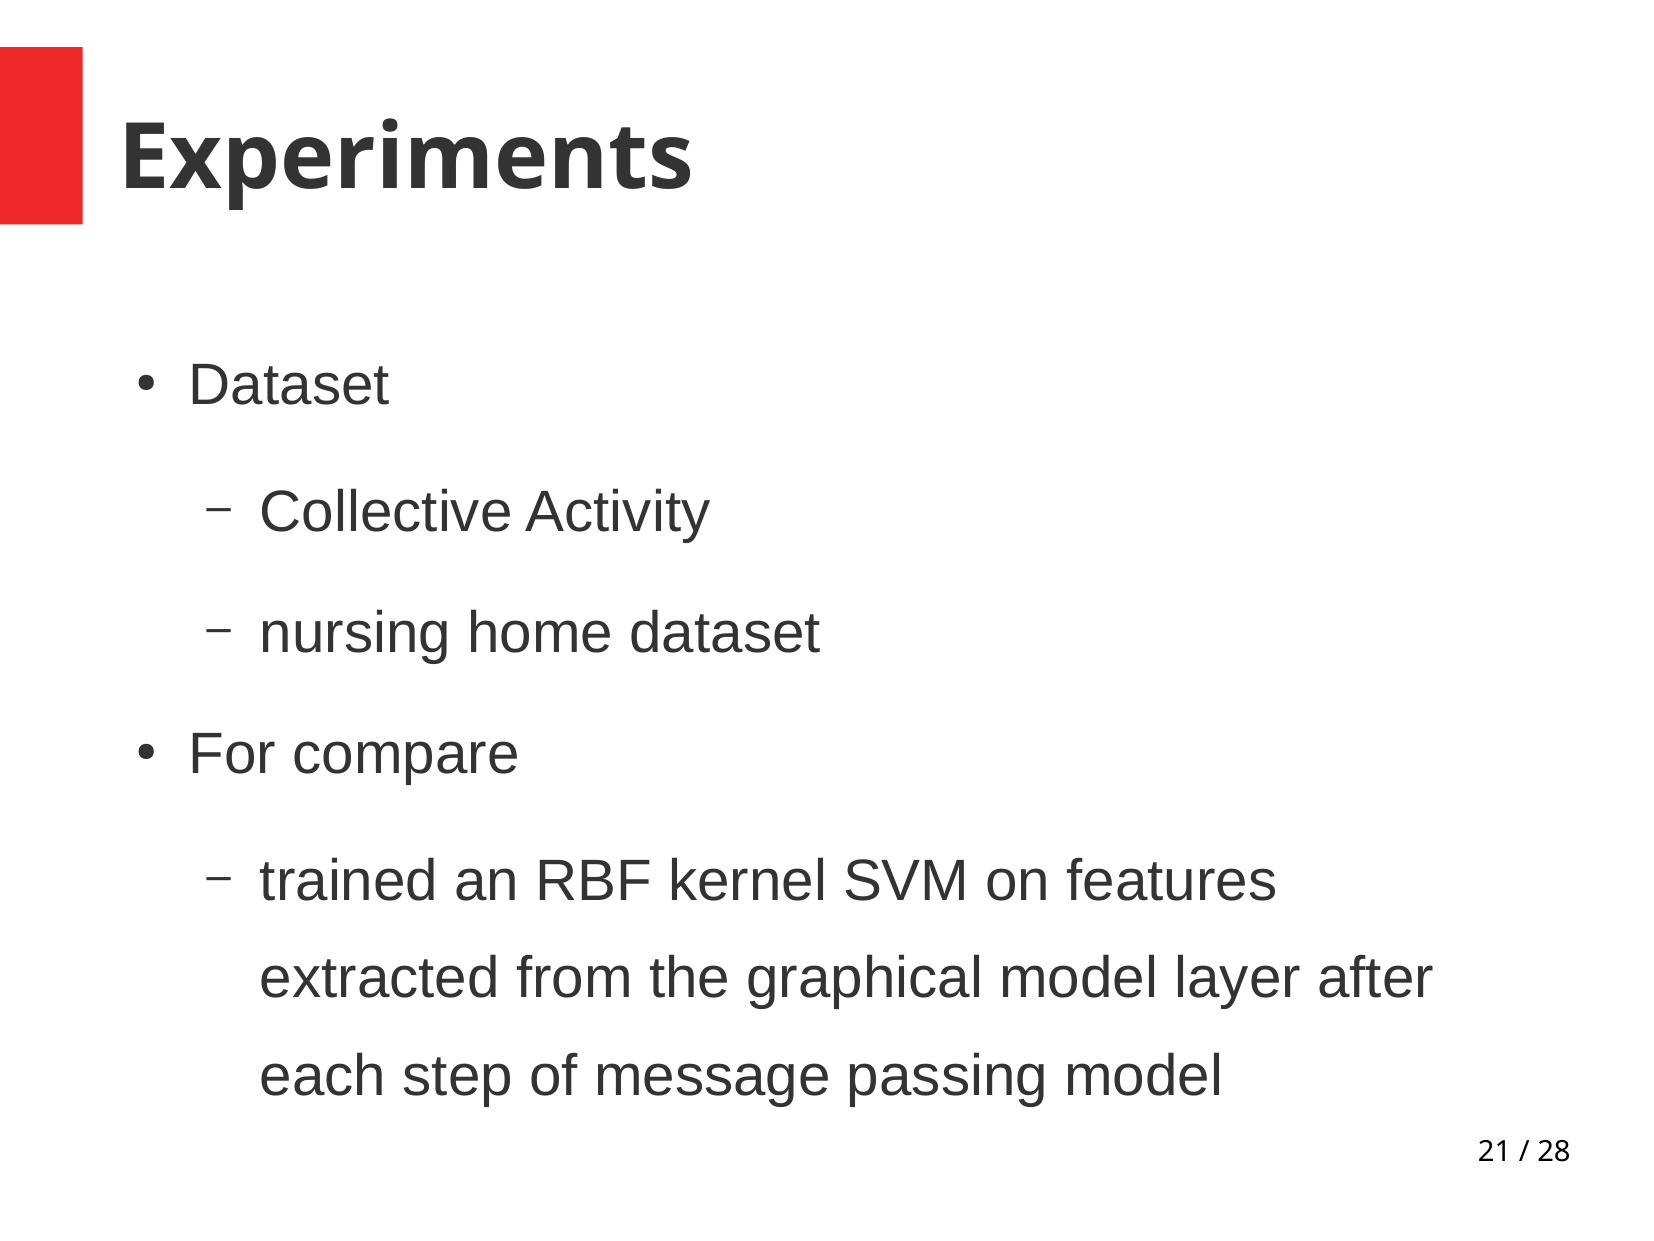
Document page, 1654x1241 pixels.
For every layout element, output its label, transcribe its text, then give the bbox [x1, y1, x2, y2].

list Dataset Collective Activity nursing home dataset For compare trained an RBF kernel SVM on features extracted from the graphical model layer after each step of message passing model [118, 318, 1536, 1039]
title Experiments [118, 49, 1571, 257]
